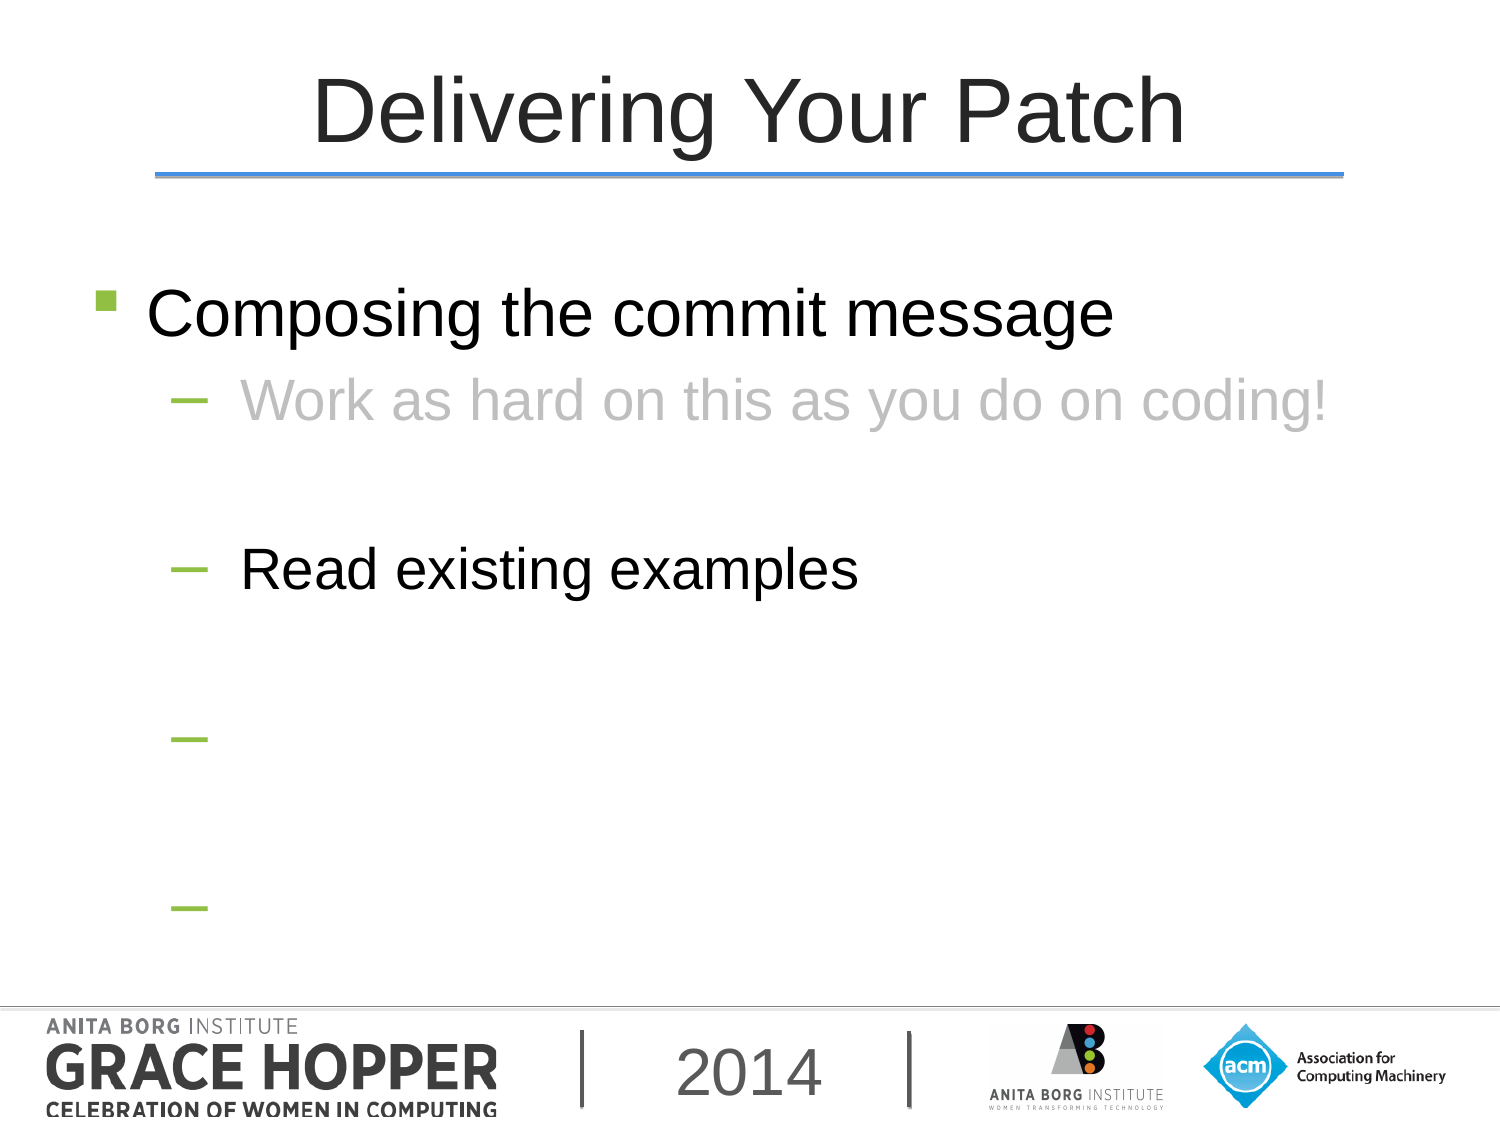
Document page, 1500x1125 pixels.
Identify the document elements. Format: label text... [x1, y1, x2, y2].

picture [989, 1024, 1163, 1110]
list Composing the commit message Work as hard on this as you do on coding! Read existing examples Be concise, yet thorough Use imperative language [75, 262, 1425, 1005]
title Delivering Your Patch [75, 19, 1425, 191]
